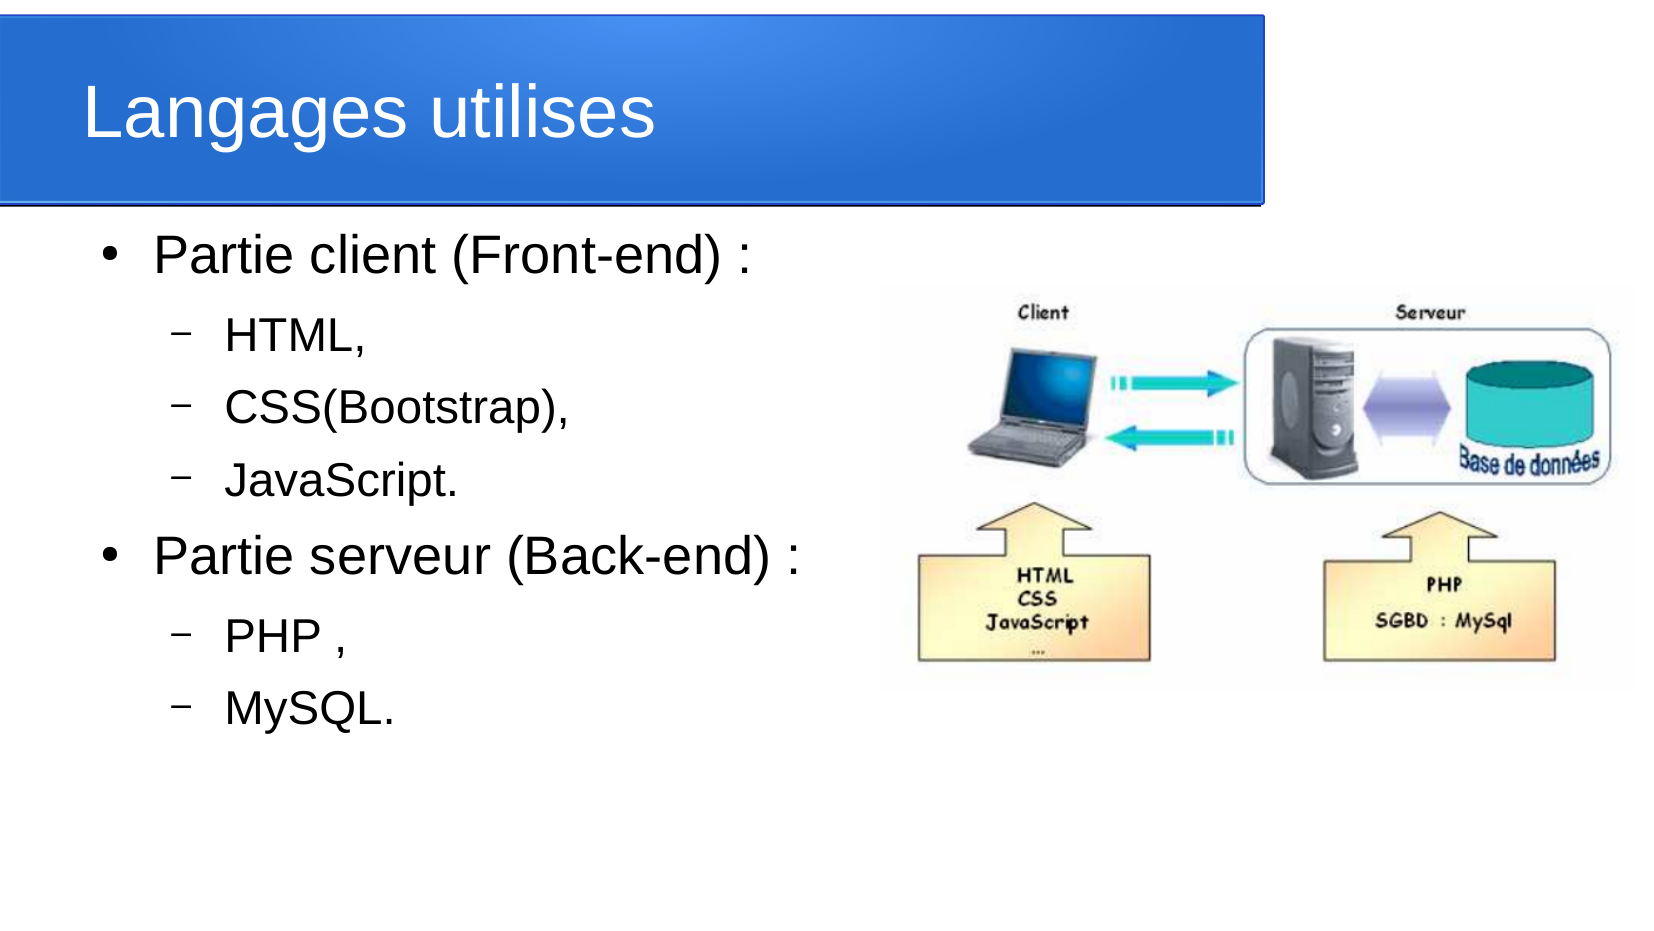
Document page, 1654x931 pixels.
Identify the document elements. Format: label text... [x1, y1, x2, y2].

picture [840, 284, 1635, 696]
title Langages utilises [82, 35, 1235, 189]
list Partie client (Front-end) : HTML, CSS(Bootstrap), JavaScript. Partie serveur (Back-end) : PHP , MySQL. [82, 224, 1571, 764]
